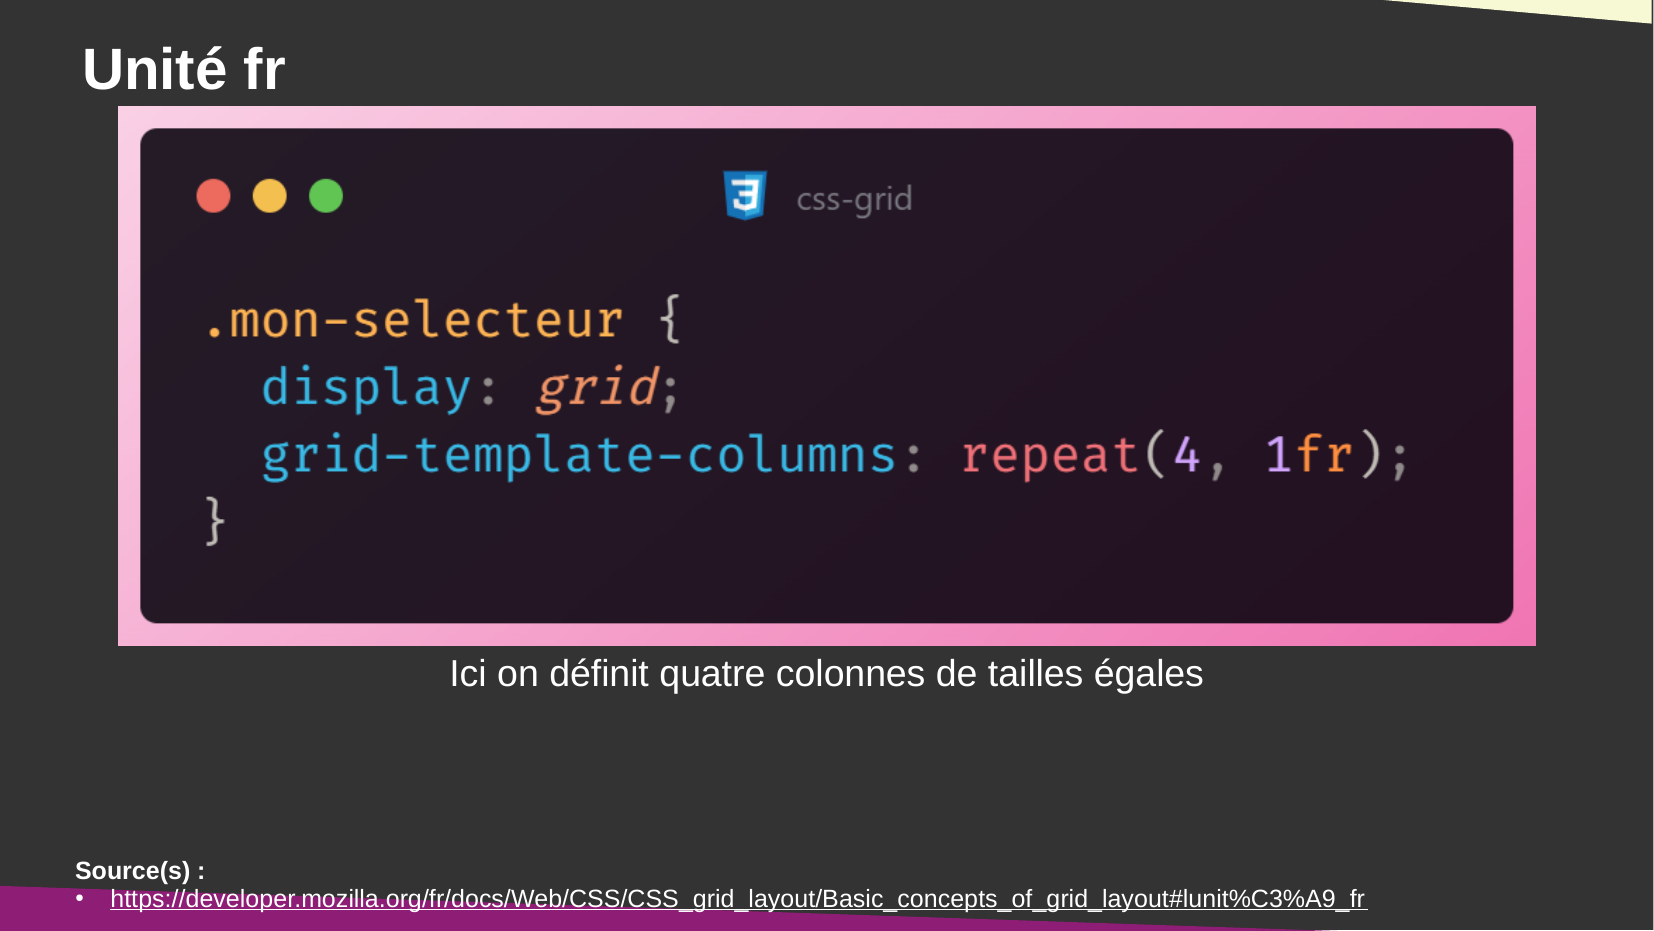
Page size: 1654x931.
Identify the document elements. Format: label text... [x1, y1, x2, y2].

text_box Ici on définit quatre colonnes de tailles égales [118, 645, 1536, 721]
text_box [1383, 0, 1652, 24]
picture [118, 106, 1536, 645]
text_box [0, 885, 1337, 931]
text_box Source(s) : https://developer.mozilla.org/fr/docs/Web/CSS/CSS_grid_layout/Basic_concepts_of_grid_layout#lunit%C3%A9_fr [60, 838, 1546, 920]
title Unité fr [82, 37, 1571, 122]
